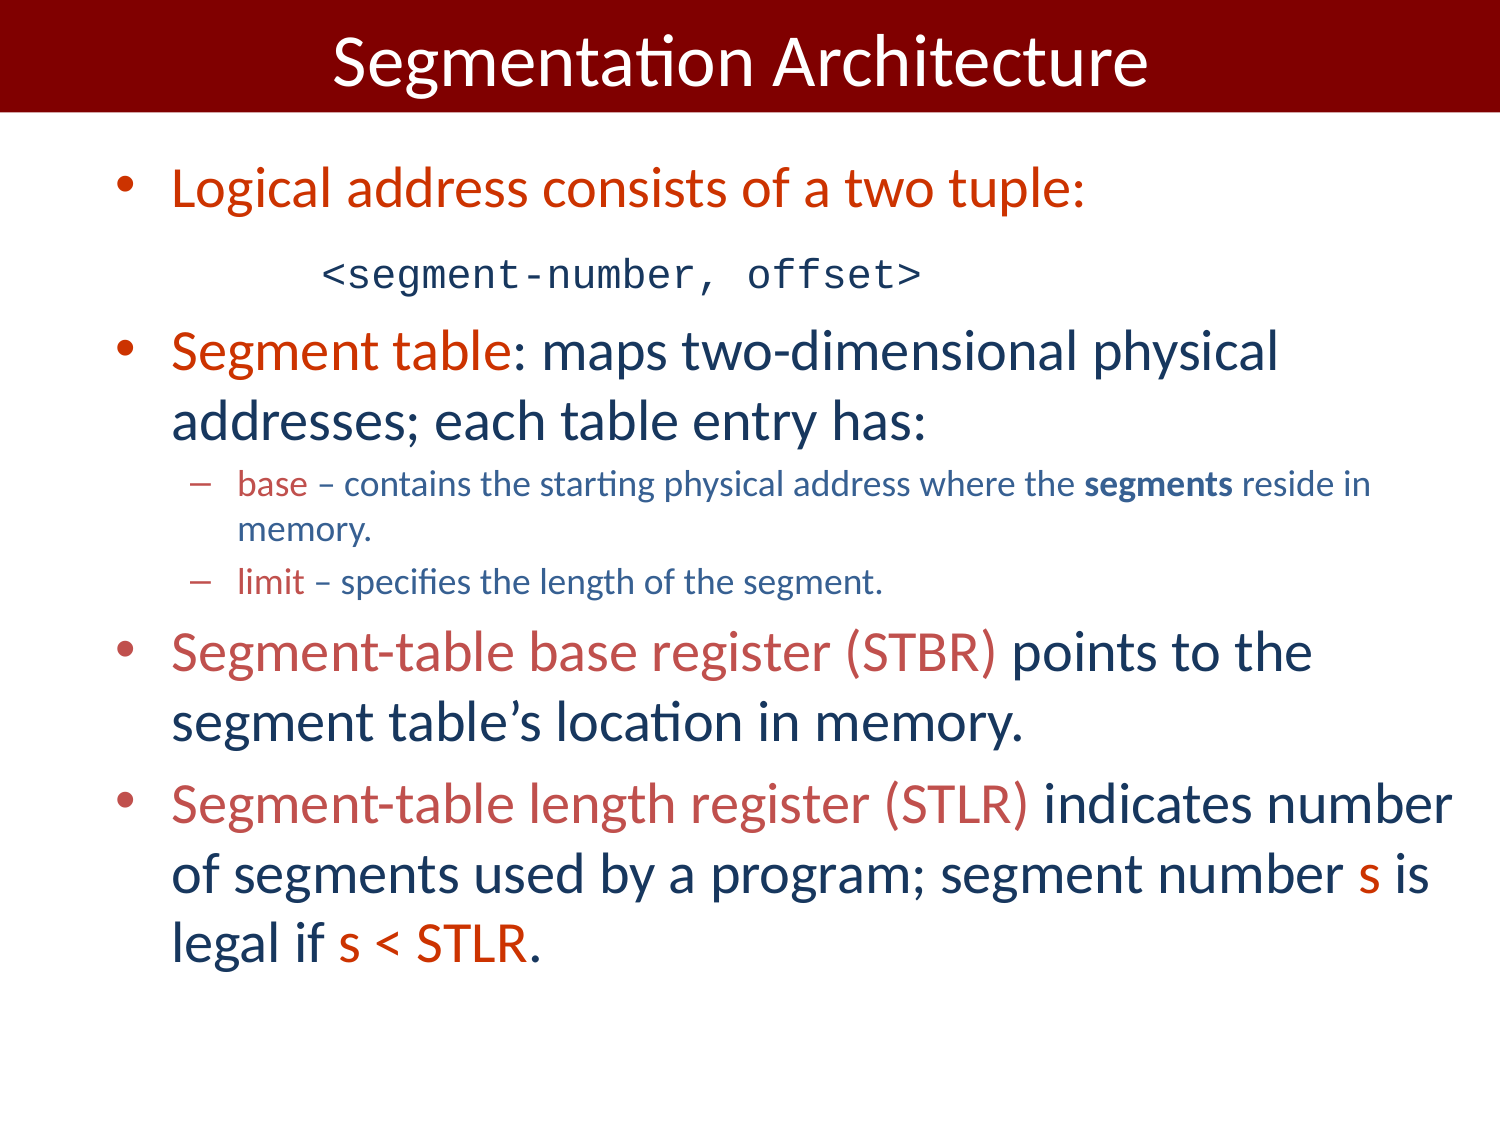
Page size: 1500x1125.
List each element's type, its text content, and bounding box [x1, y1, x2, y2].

title Segmentation Architecture [0, 0, 1500, 113]
list Logical address consists of a two tuple: <segment-number, offset> Segment table: maps two-dimensional physical addresses; each table entry has: base – contains the starting physical address where the segments reside in memory. limit – specifies the length of the segment. Segment-table base register (STBR) points to the segment table’s location in memory. Segment-table length register (STLR) indicates number of segments used by a program; segment number s is legal if s < STLR. [100, 141, 1471, 1075]
